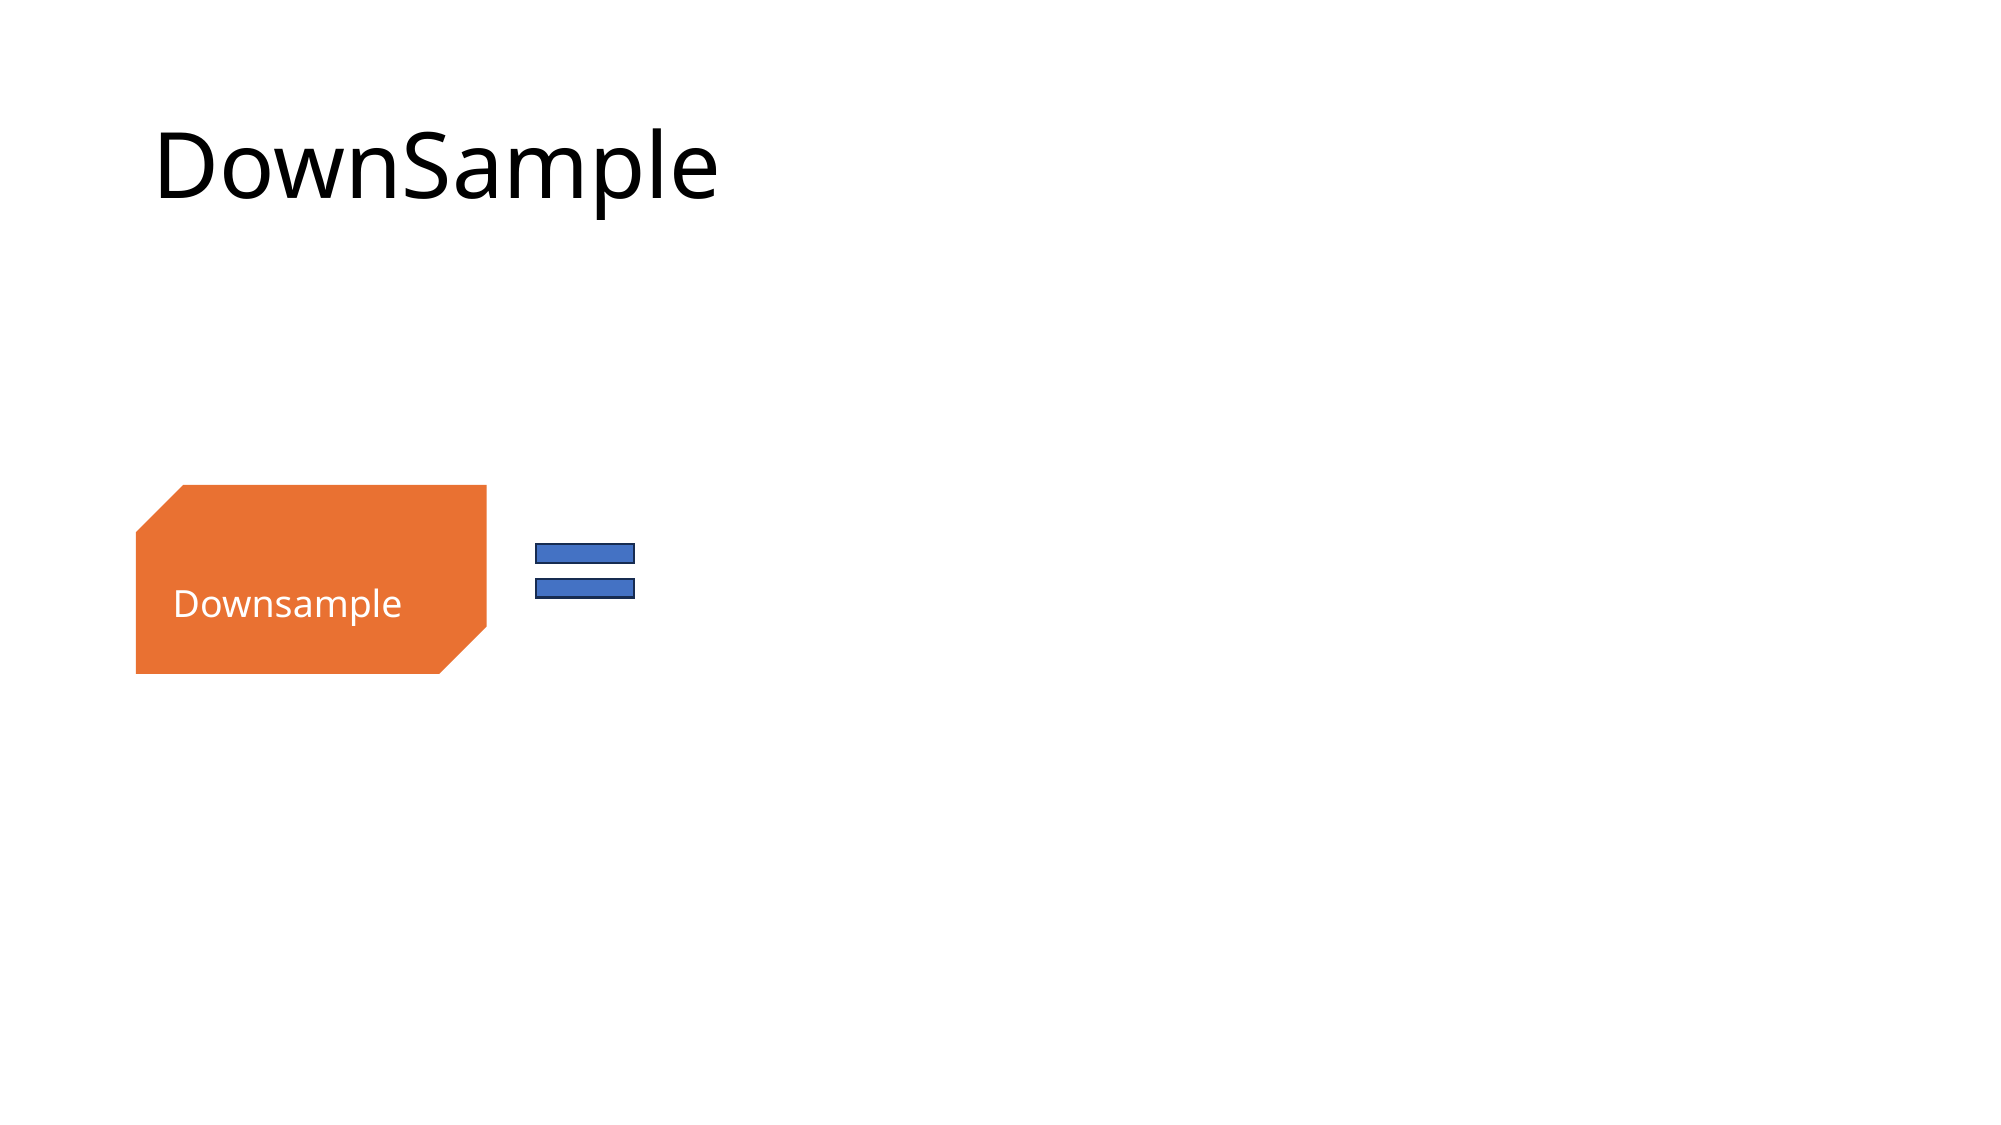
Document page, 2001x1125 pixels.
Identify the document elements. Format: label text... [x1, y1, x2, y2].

text_box [536, 579, 634, 598]
text_box Downsample [137, 486, 486, 673]
text_box [536, 544, 634, 563]
title DownSample [137, 59, 1863, 278]
